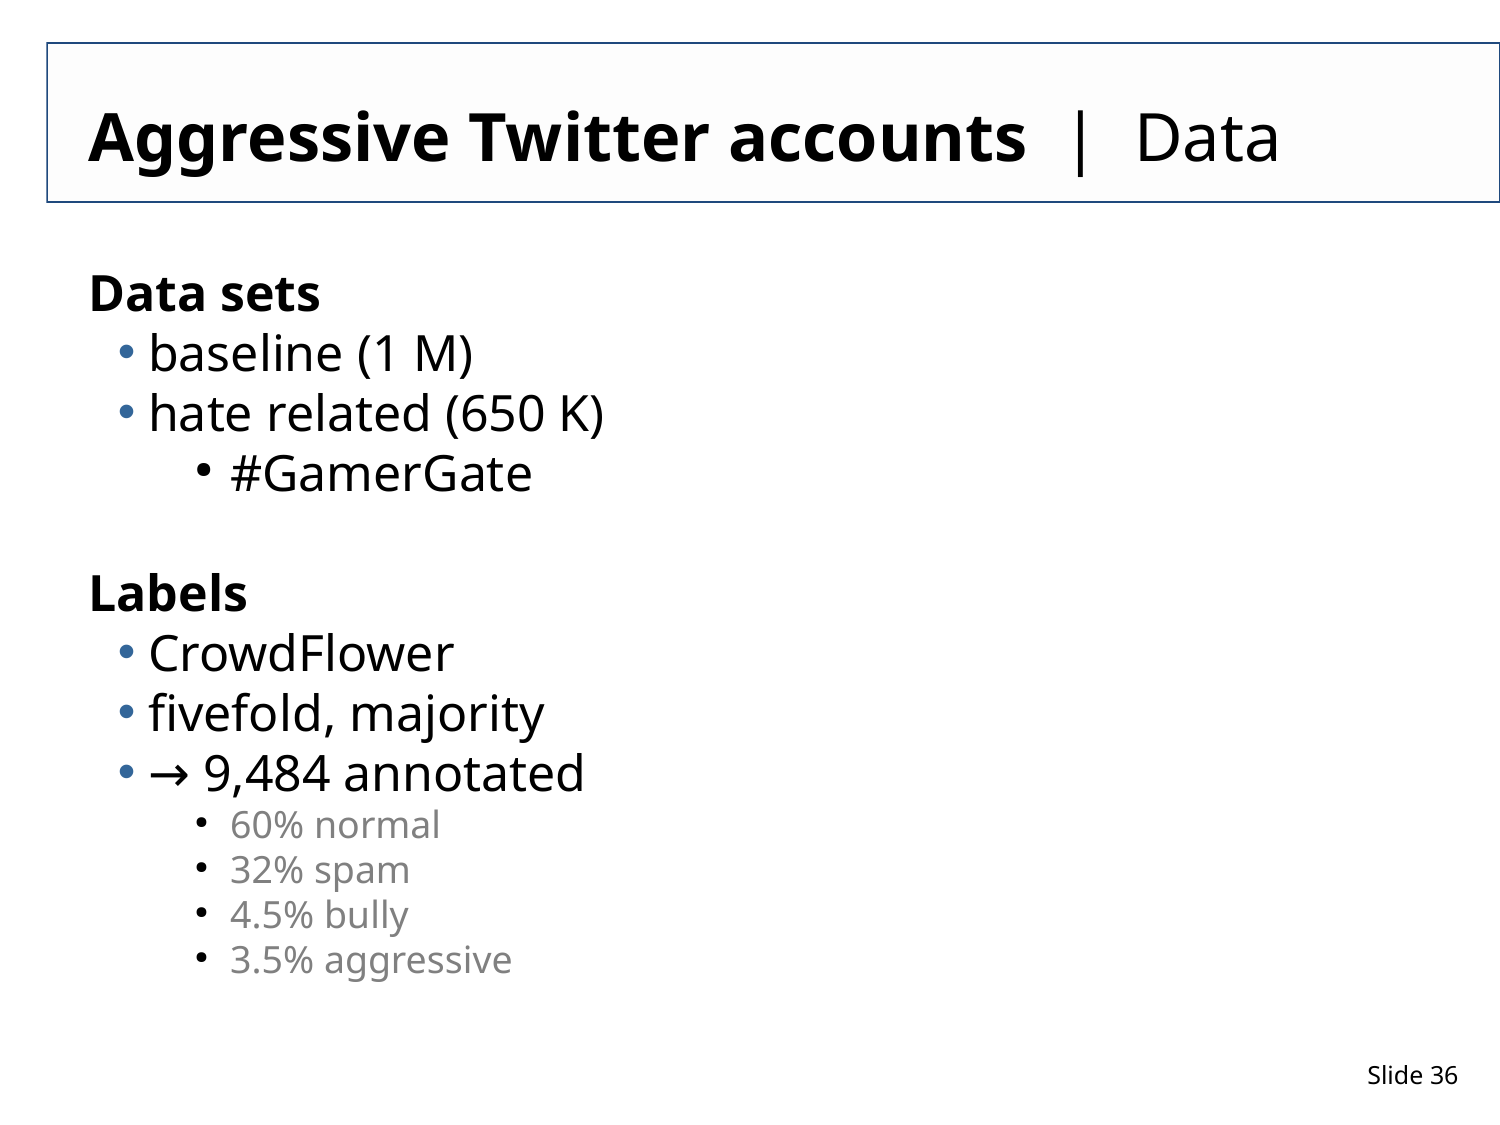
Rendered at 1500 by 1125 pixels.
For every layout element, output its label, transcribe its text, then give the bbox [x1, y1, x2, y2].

text_box Data sets baseline (1 M) hate related (650 K) #GamerGate Labels CrowdFlower fivefold, majority → 9,484 annotated 60% normal 32% spam 4.5% bully 3.5% aggressive [88, 260, 1435, 1029]
text_box Aggressive Twitter accounts | Data [88, 42, 1469, 176]
